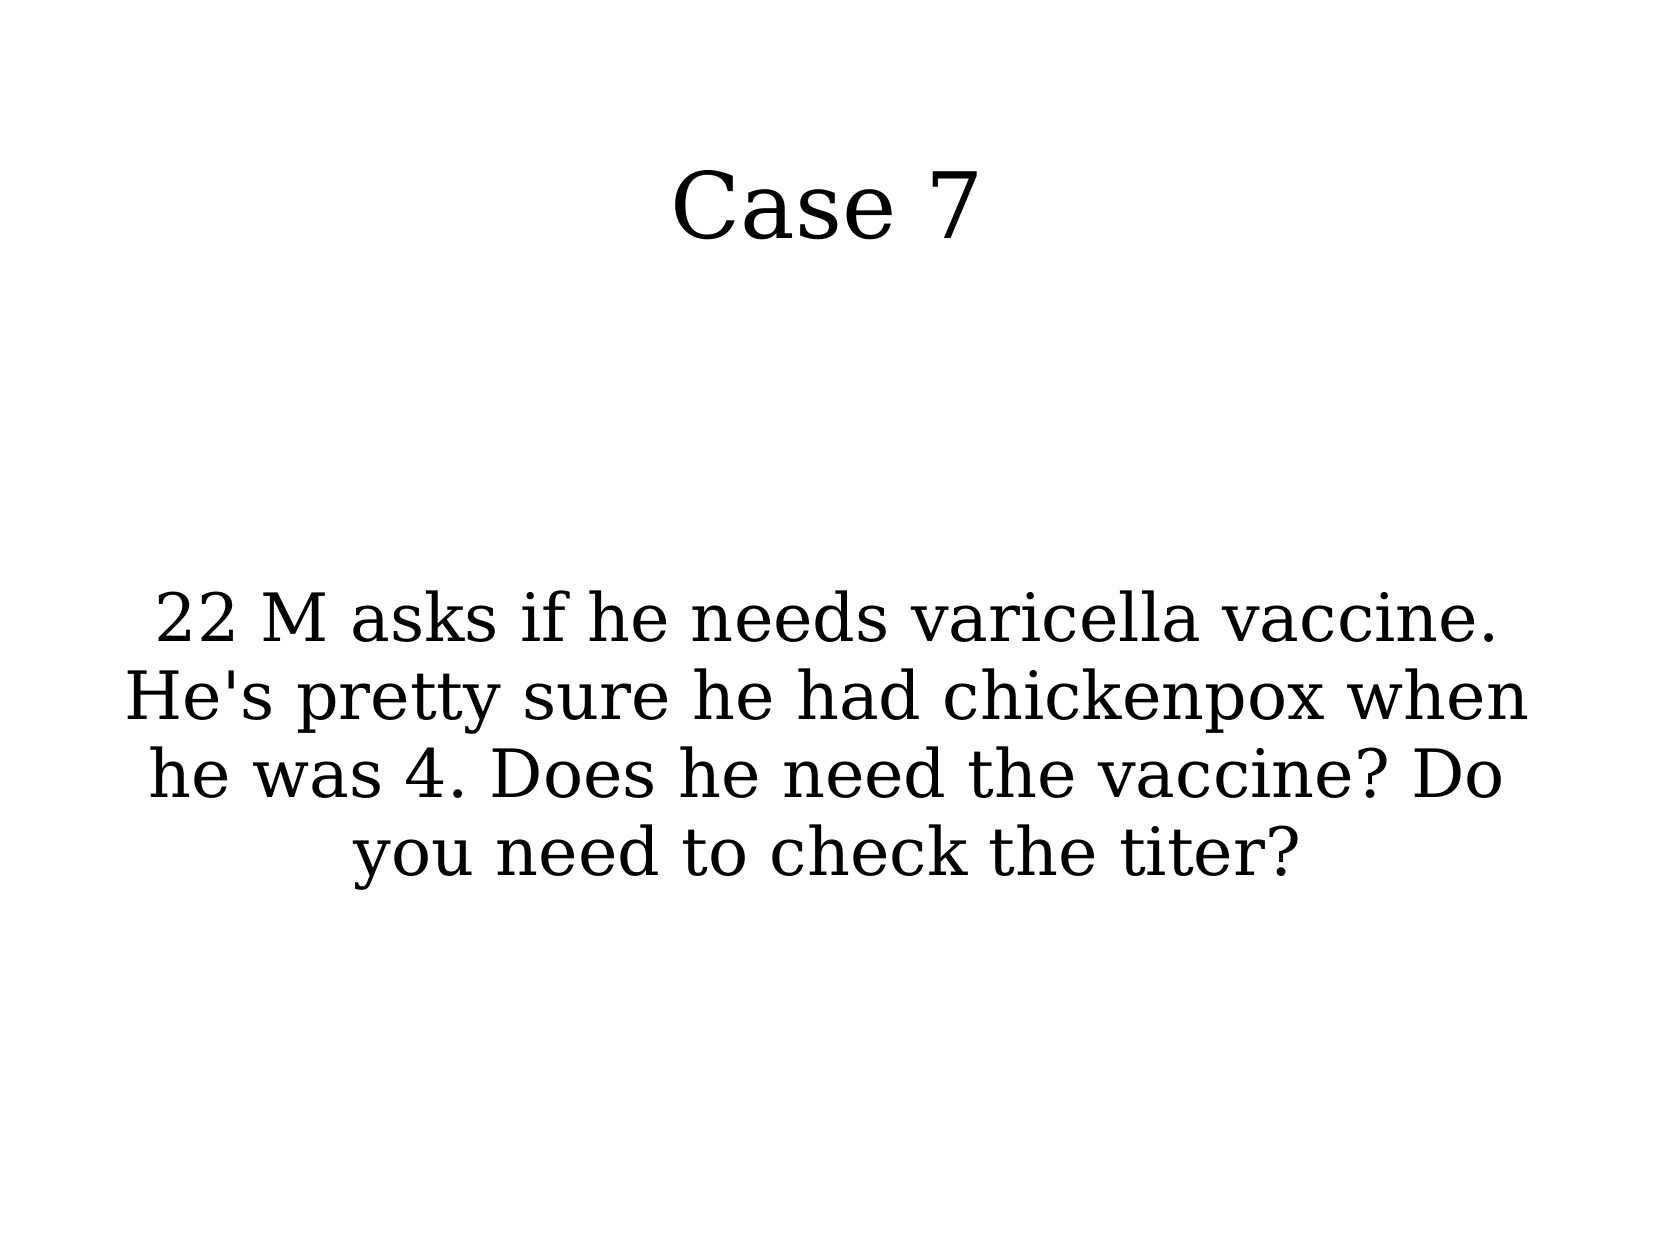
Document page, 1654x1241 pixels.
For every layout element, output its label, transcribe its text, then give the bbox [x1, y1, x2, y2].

title Case 7 [121, 102, 1534, 311]
subtitle 22 M asks if he needs varicella vaccine. He's pretty sure he had chickenpox when he was 4. Does he need the vaccine? Do you need to check the titer? [121, 344, 1534, 1127]
